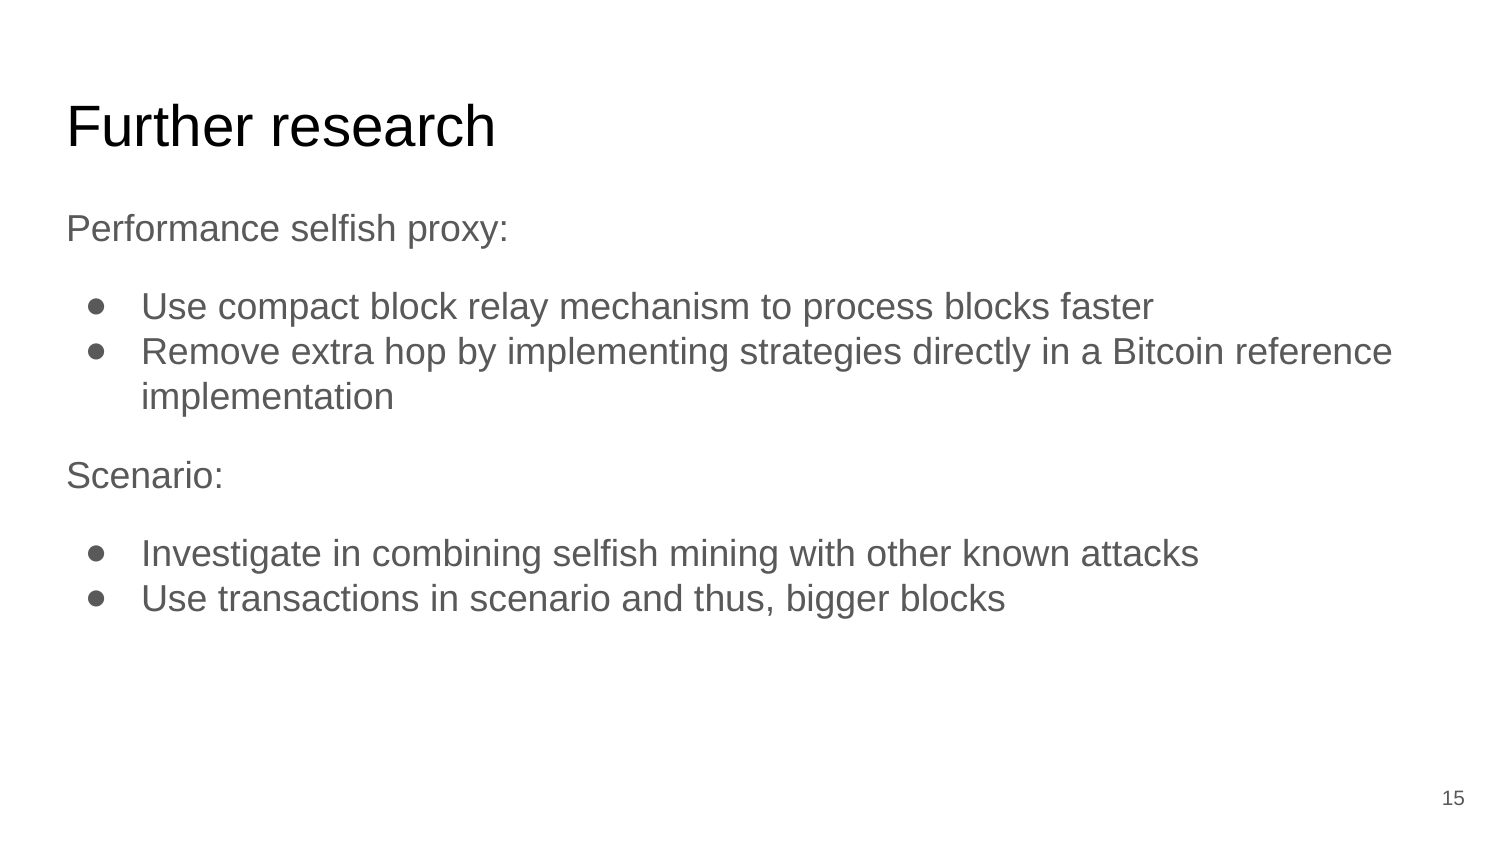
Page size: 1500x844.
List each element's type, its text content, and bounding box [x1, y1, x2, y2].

list Performance selfish proxy: Use compact block relay mechanism to process blocks faster Remove extra hop by implementing strategies directly in a Bitcoin reference implementation Scenario: Investigate in combining selfish mining with other known attacks Use transactions in scenario and thus, bigger blocks [51, 189, 1449, 750]
title Further research [51, 72, 1449, 167]
